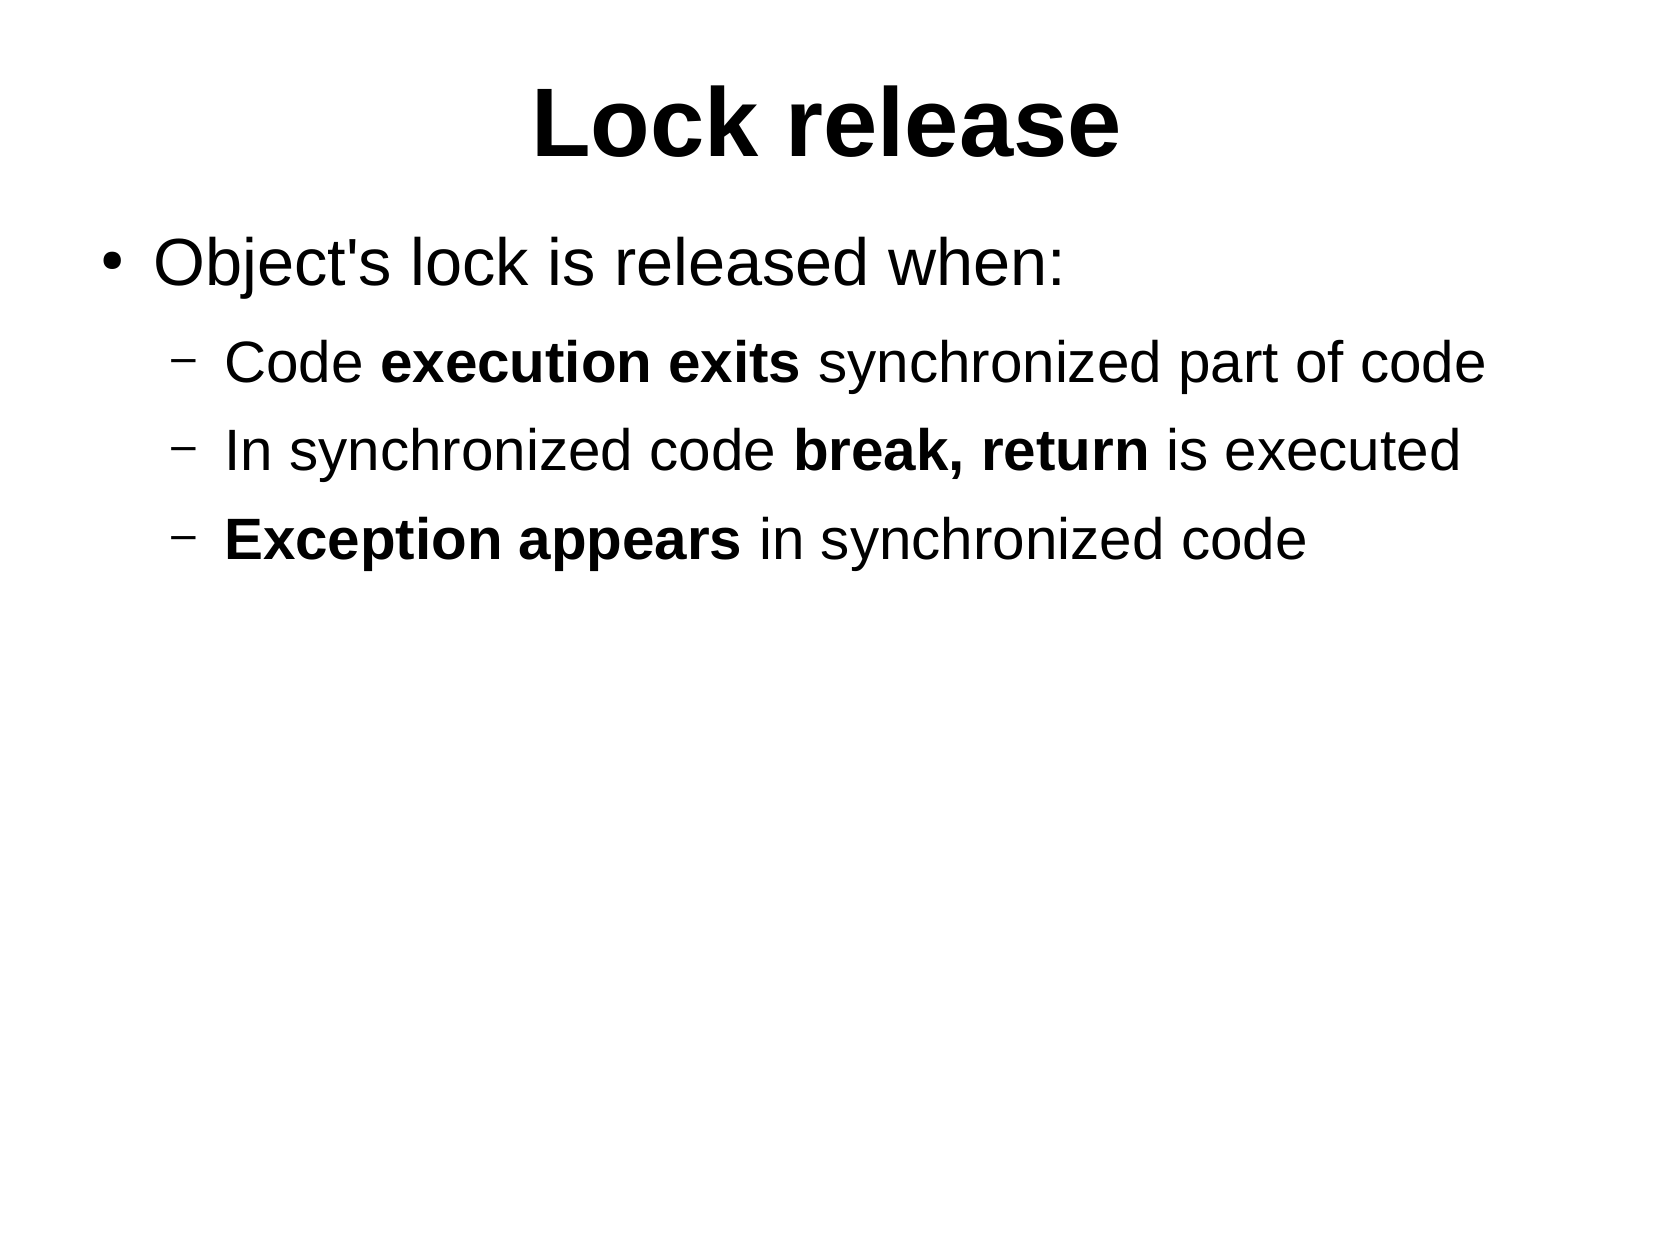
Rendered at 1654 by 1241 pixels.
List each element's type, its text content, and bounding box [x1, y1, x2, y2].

title Lock release [82, 49, 1571, 196]
list Object's lock is released when: Code execution exits synchronized part of code In synchronized code break, return is executed Exception appears in synchronized code [82, 225, 1538, 1186]
